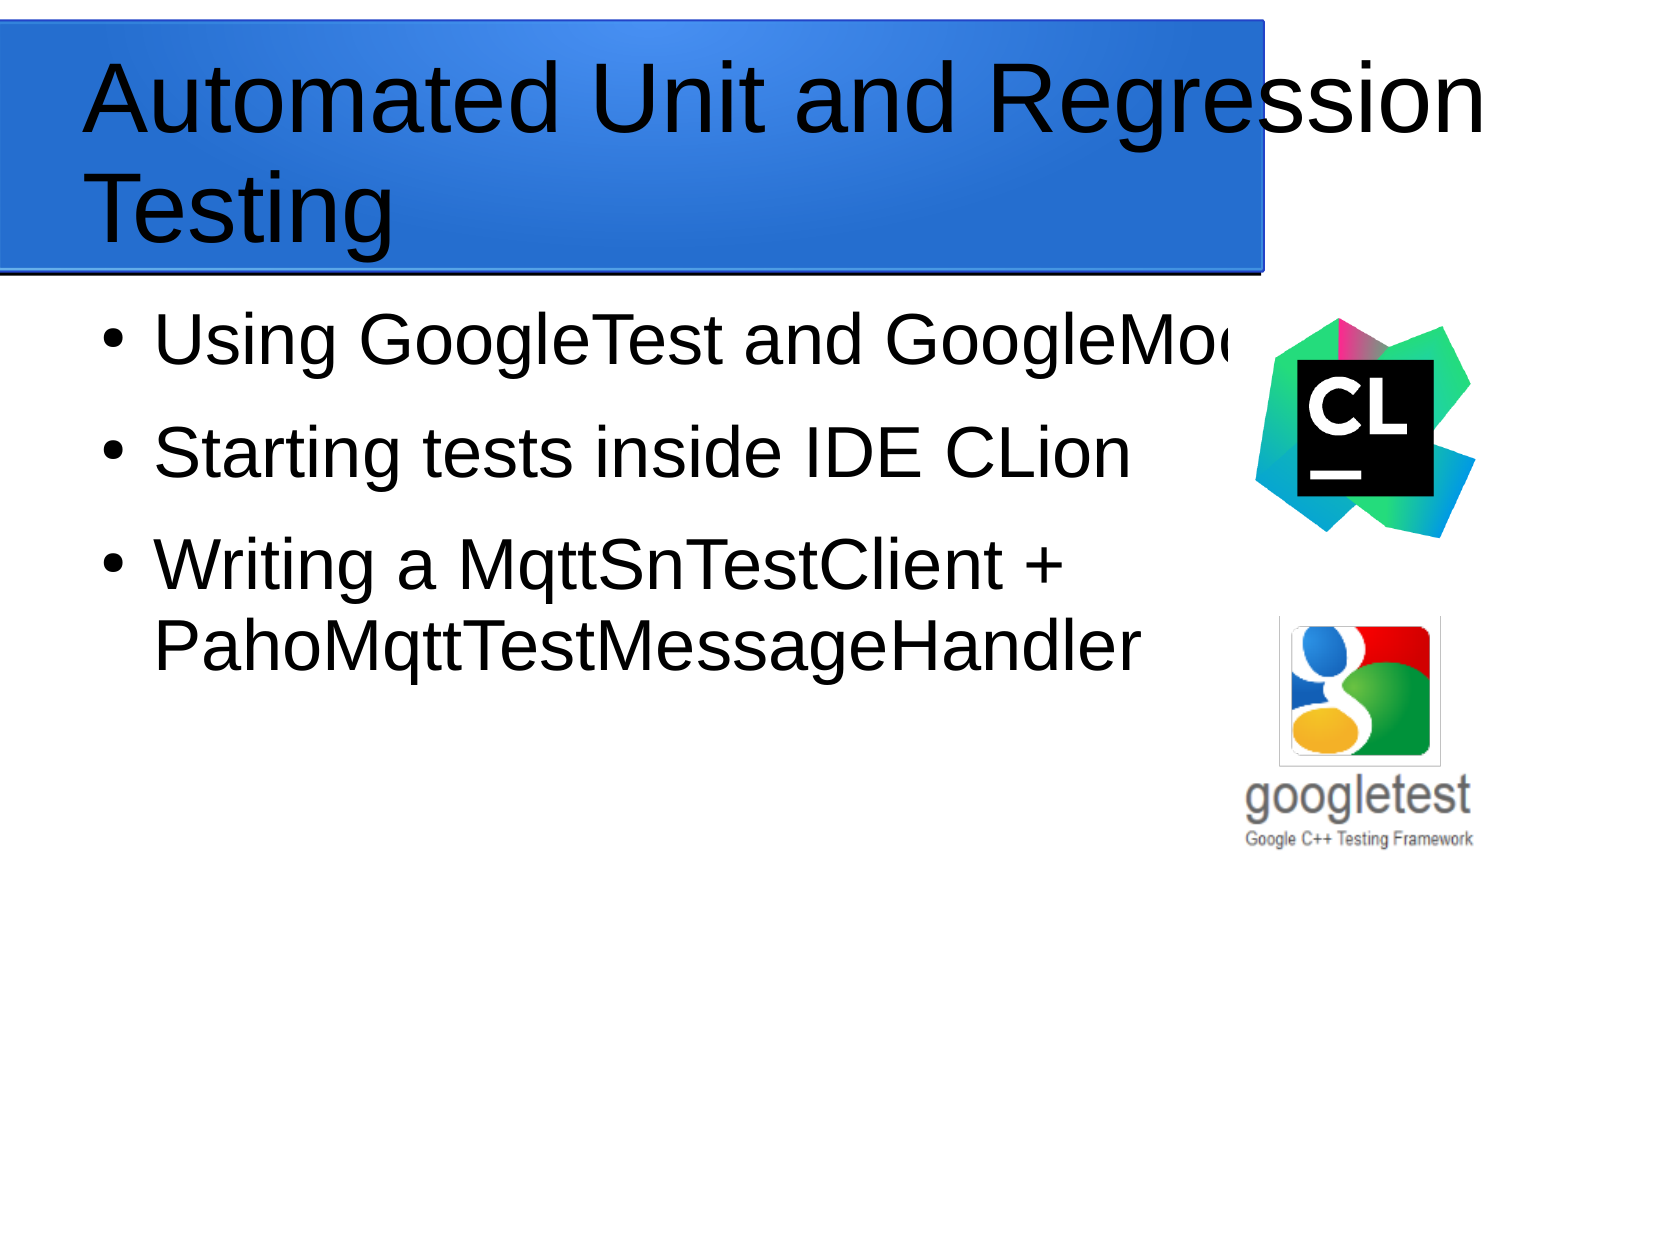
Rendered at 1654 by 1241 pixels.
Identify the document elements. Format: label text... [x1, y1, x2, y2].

picture [1242, 616, 1477, 851]
picture [1228, 290, 1502, 564]
list Using GoogleTest and GoogleMock Starting tests inside IDE CLion Writing a MqttSnTestClient + PahoMqttTestMessageHandler [82, 299, 1571, 1019]
title Automated Unit and Regression Testing [82, 42, 1571, 264]
